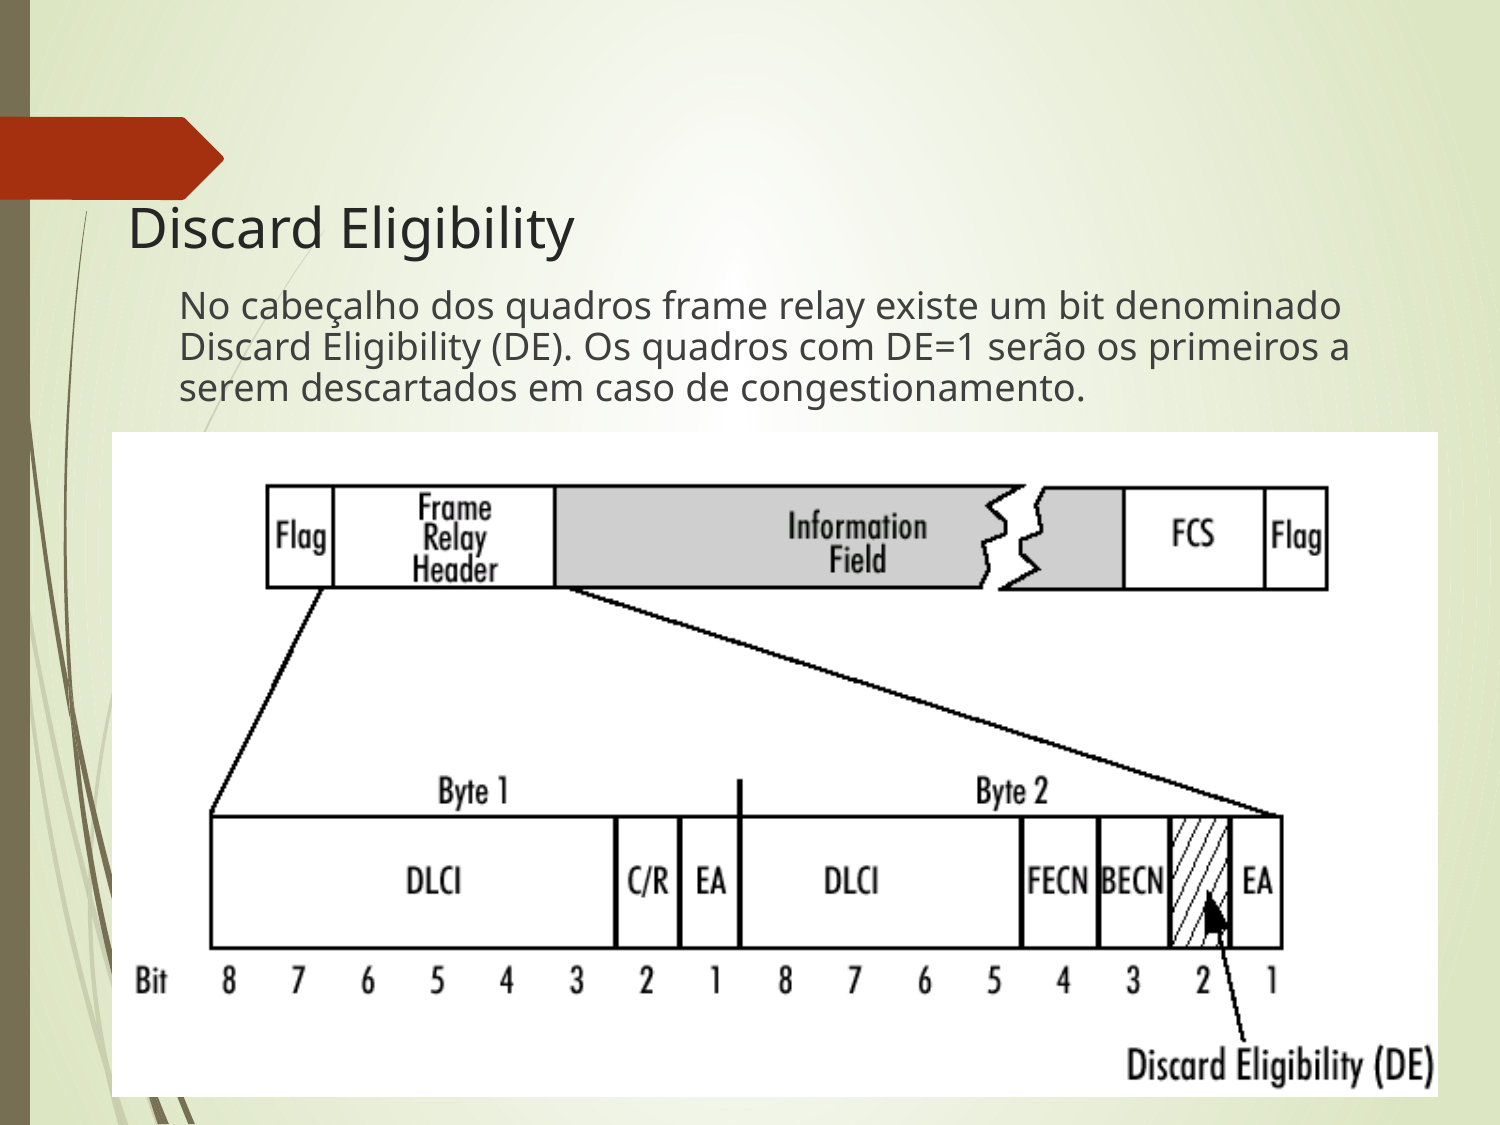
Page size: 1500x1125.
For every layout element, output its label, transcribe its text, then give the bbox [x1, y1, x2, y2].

picture [112, 432, 1438, 1097]
list No cabeçalho dos quadros frame relay existe um bit denominado Discard Eligibility (DE). Os quadros com DE=1 serão os primeiros a serem descartados em caso de congestionamento. [112, 278, 1387, 432]
title Discard Eligibility [112, 184, 1387, 267]
